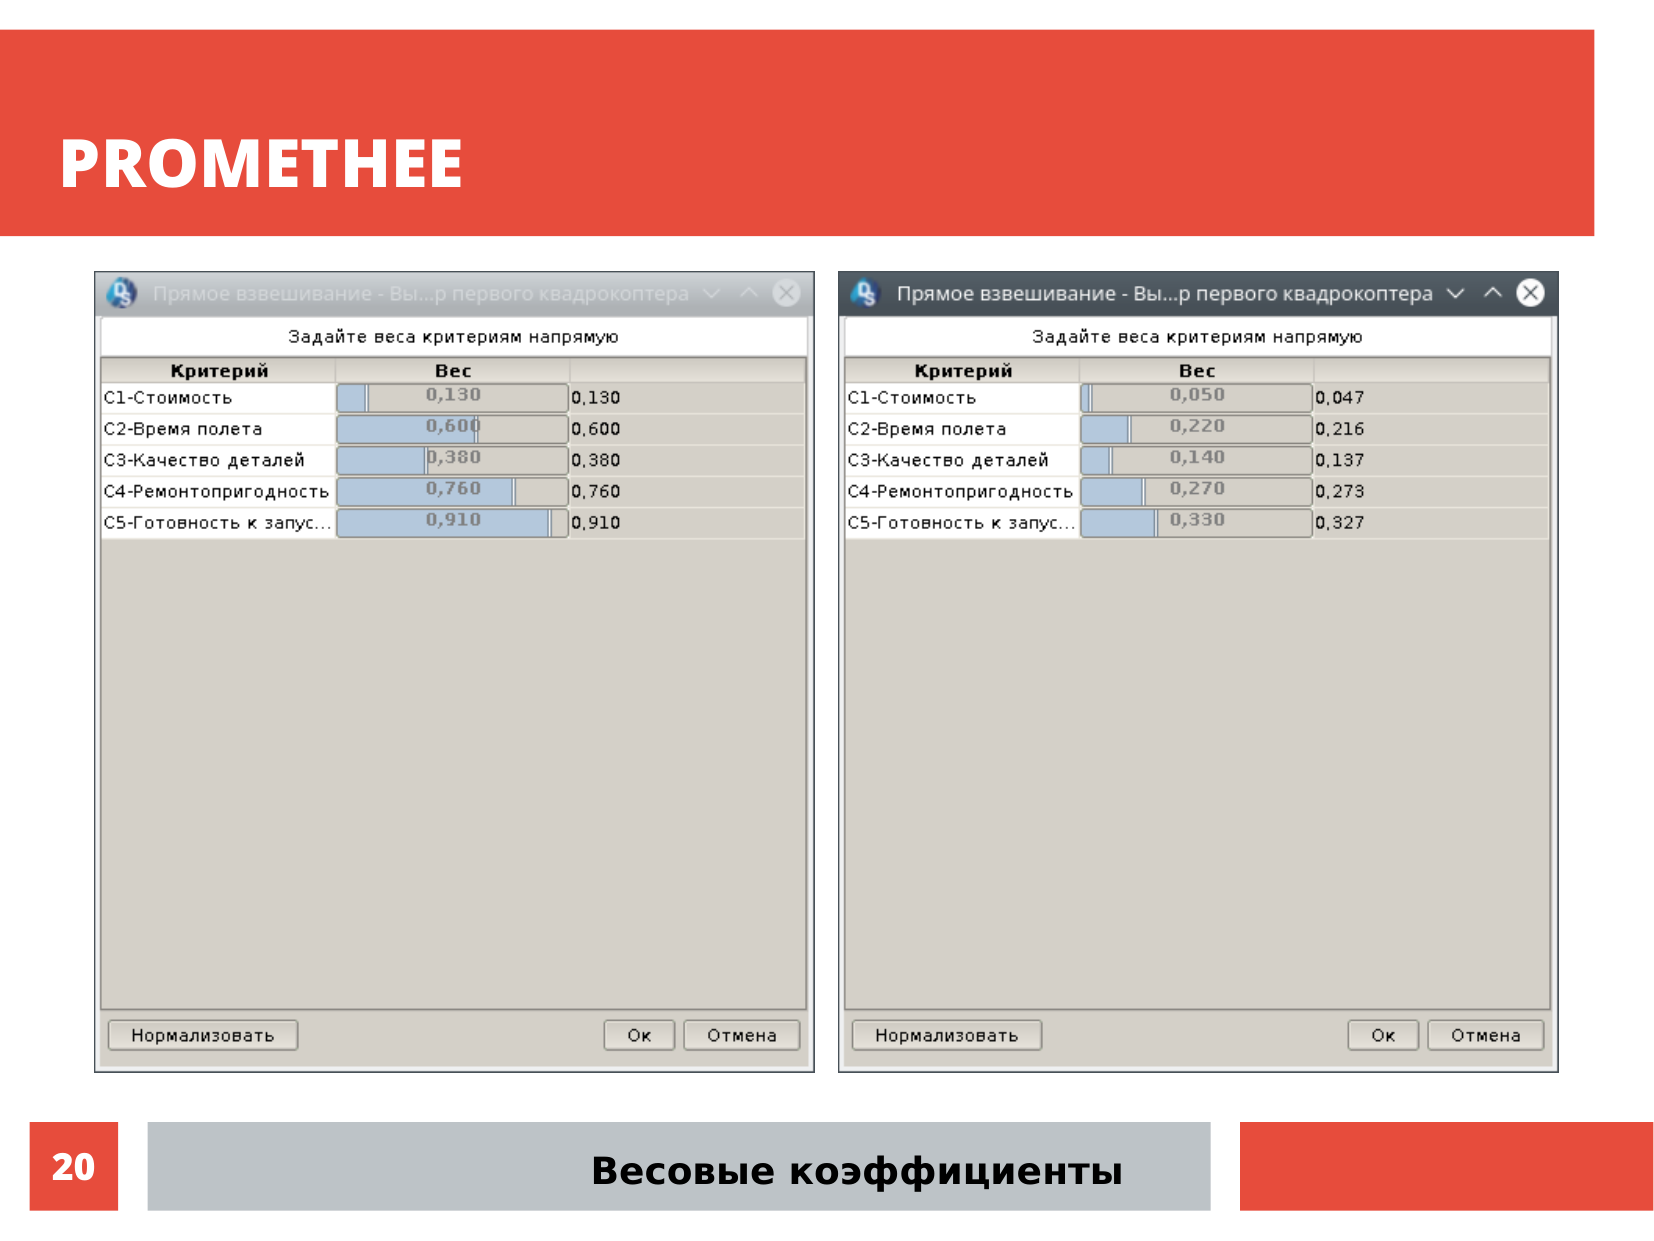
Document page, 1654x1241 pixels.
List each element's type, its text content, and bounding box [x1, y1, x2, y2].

picture [838, 271, 1559, 1074]
title PROMETHEE [59, 59, 1595, 207]
picture [94, 271, 815, 1074]
title Весовые коэффициенты [590, 1122, 1170, 1193]
